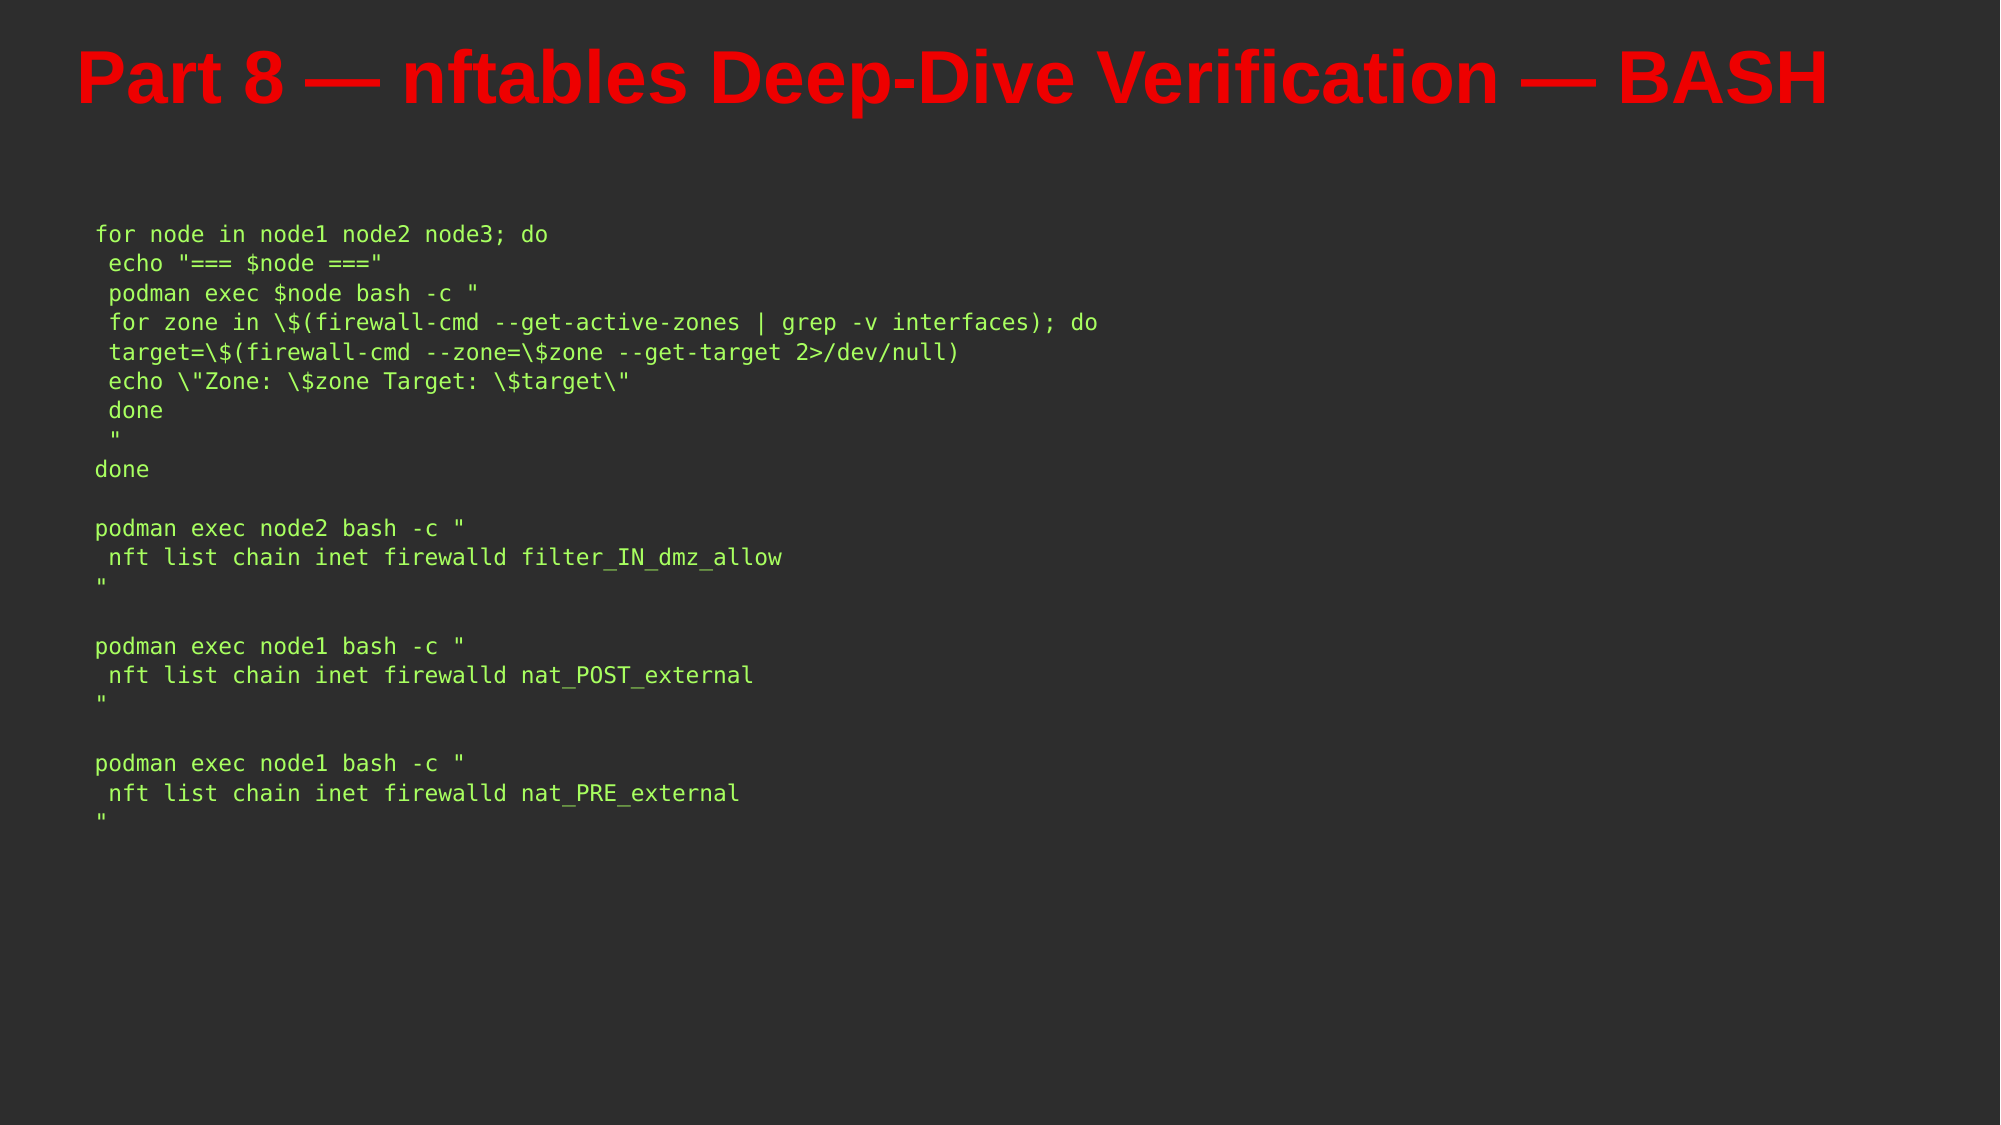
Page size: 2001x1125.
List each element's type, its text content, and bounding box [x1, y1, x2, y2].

text_box for node in node1 node2 node3; do echo "=== $node ===" podman exec $node bash -c " for zone in \$(firewall-cmd --get-active-zones | grep -v interfaces); do target=\$(firewall-cmd --zone=\$zone --get-target 2>/dev/null) echo \"Zone: \$zone Target: \$target\" done " done podman exec node2 bash -c " nft list chain inet firewalld filter_IN_dmz_allow " podman exec node1 bash -c " nft list chain inet firewalld nat_POST_external " podman exec node1 bash -c " nft list chain inet firewalld nat_PRE_external " [59, 194, 1942, 1093]
text_box Part 8 — nftables Deep-Dive Verification — BASH [59, 23, 1942, 178]
